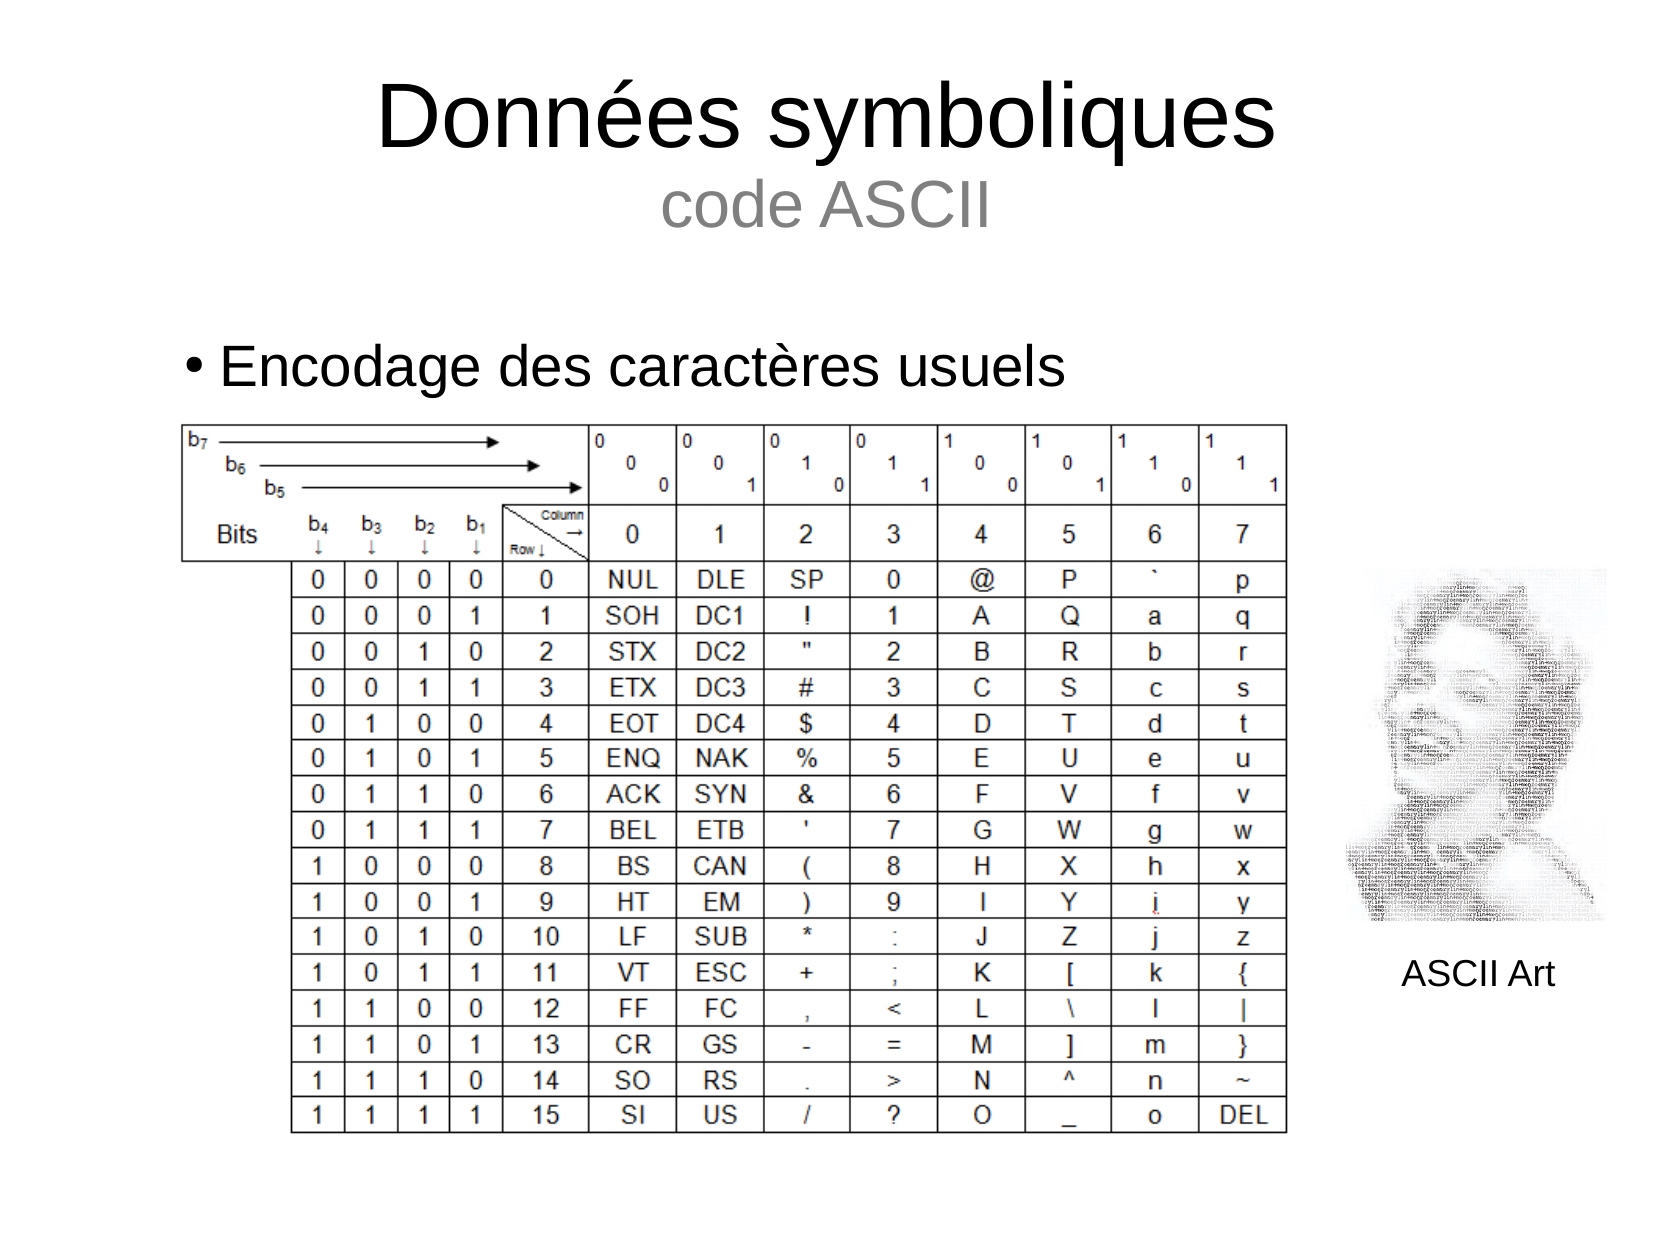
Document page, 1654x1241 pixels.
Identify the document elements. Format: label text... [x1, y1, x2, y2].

text_box Encodage des caractères usuels [169, 326, 1083, 407]
picture [1346, 566, 1607, 922]
text_box ASCII Art [1386, 944, 1571, 1002]
title Données symboliques code ASCII [82, 49, 1571, 257]
picture [169, 412, 1300, 1146]
